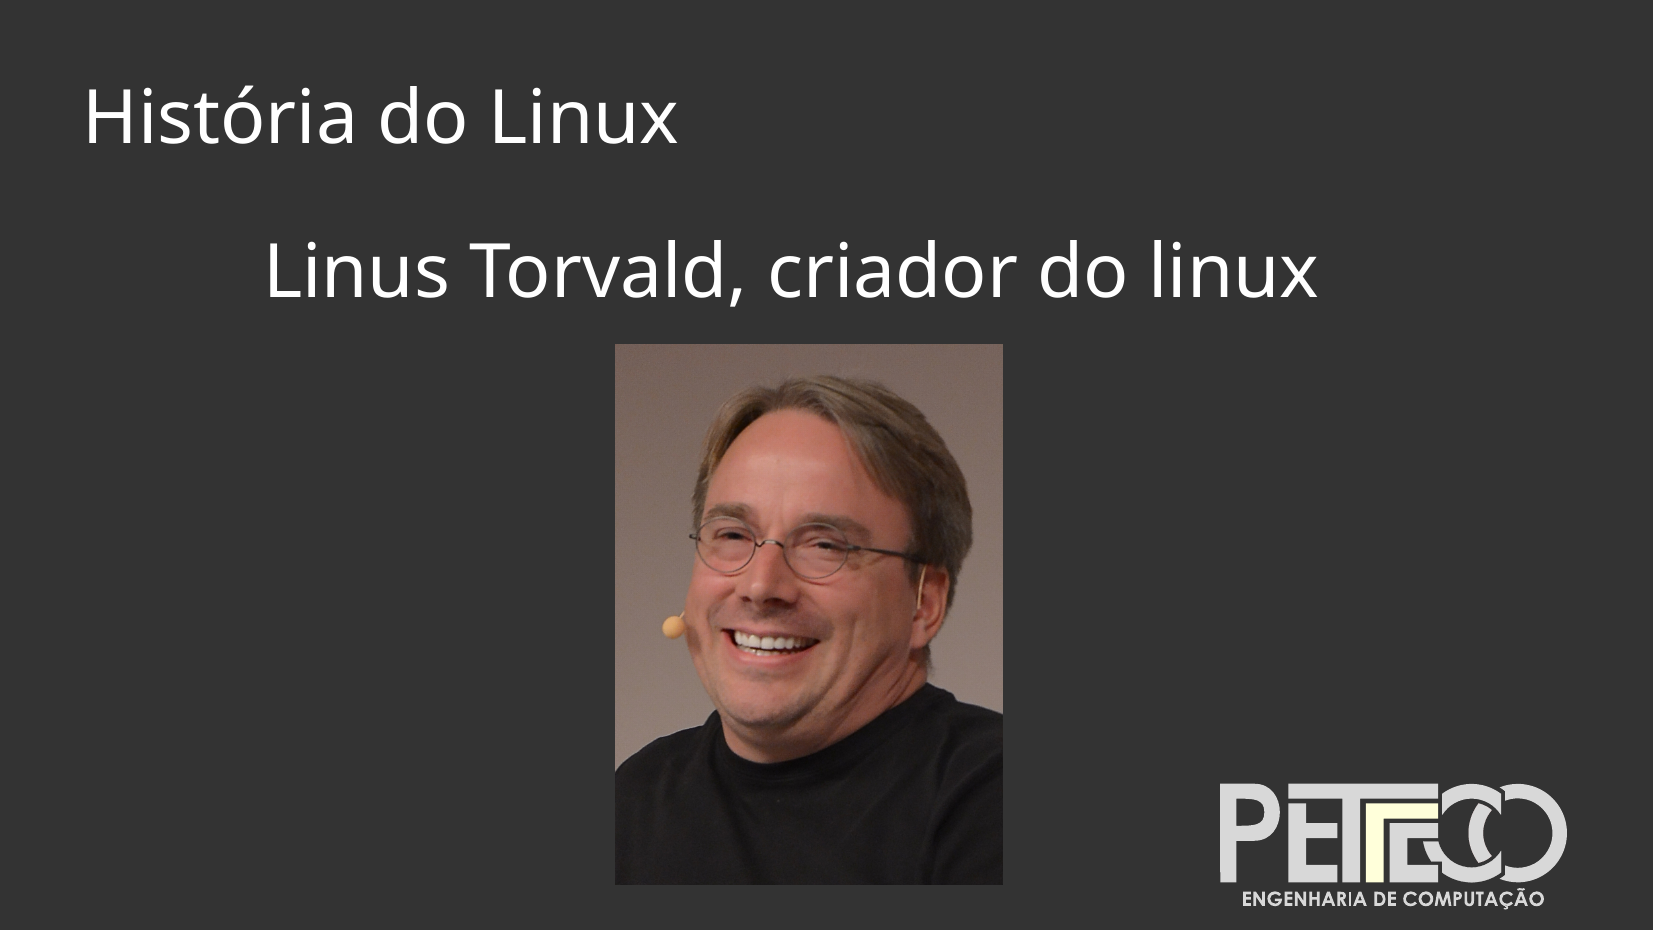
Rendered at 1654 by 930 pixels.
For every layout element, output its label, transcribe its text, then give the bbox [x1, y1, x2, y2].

title História do Linux [82, 37, 1571, 193]
list Linus Torvald, criador do linux [12, 217, 1501, 757]
picture [615, 344, 1003, 885]
